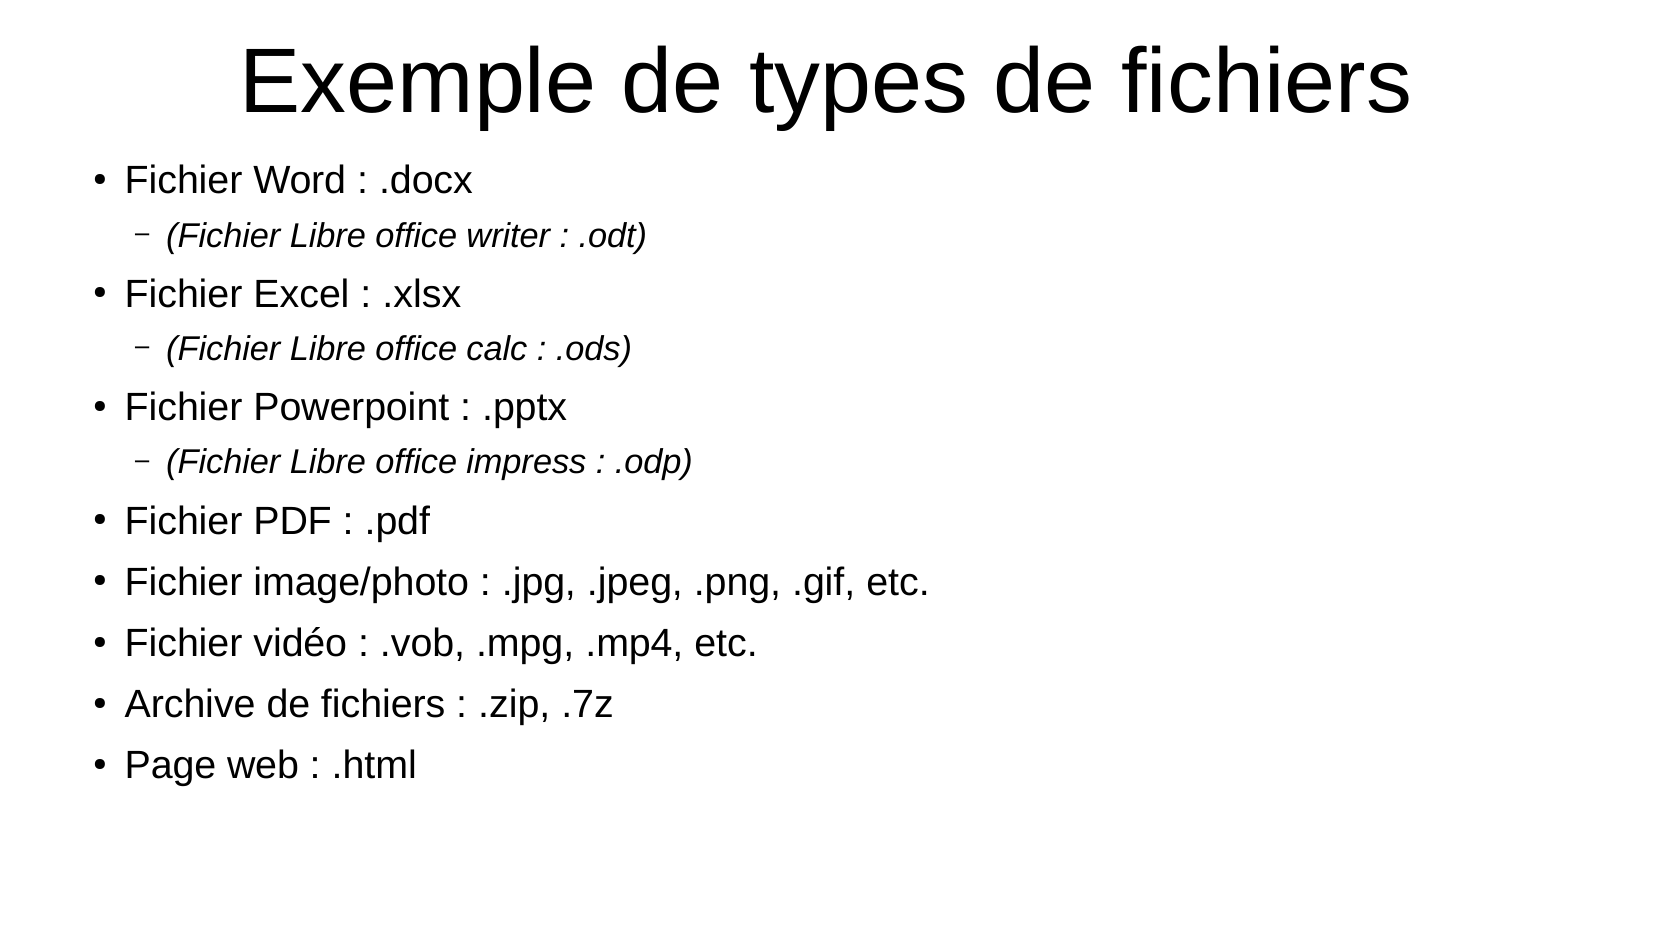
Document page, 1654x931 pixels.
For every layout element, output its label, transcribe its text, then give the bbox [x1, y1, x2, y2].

title Exemple de types de fichiers [82, 3, 1571, 158]
list Fichier Word : .docx (Fichier Libre office writer : .odt) Fichier Excel : .xlsx (Fichier Libre office calc : .ods) Fichier Powerpoint : .pptx (Fichier Libre office impress : .odp) Fichier PDF : .pdf Fichier image/photo : .jpg, .jpeg, .png, .gif, etc. Fichier vidéo : .vob, .mpg, .mp4, etc. Archive de fichiers : .zip, .7z Page web : .html [82, 158, 1571, 798]
